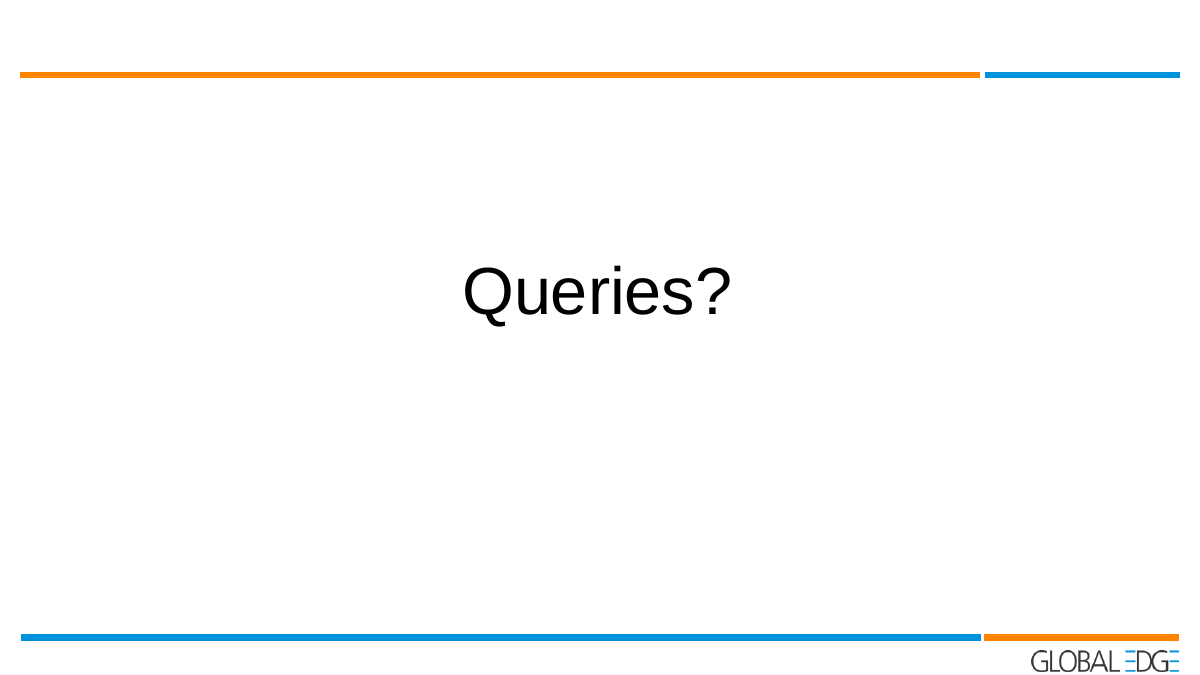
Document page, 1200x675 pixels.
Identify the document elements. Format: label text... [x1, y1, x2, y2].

picture [1031, 650, 1179, 672]
subtitle Queries? [59, 169, 1135, 413]
